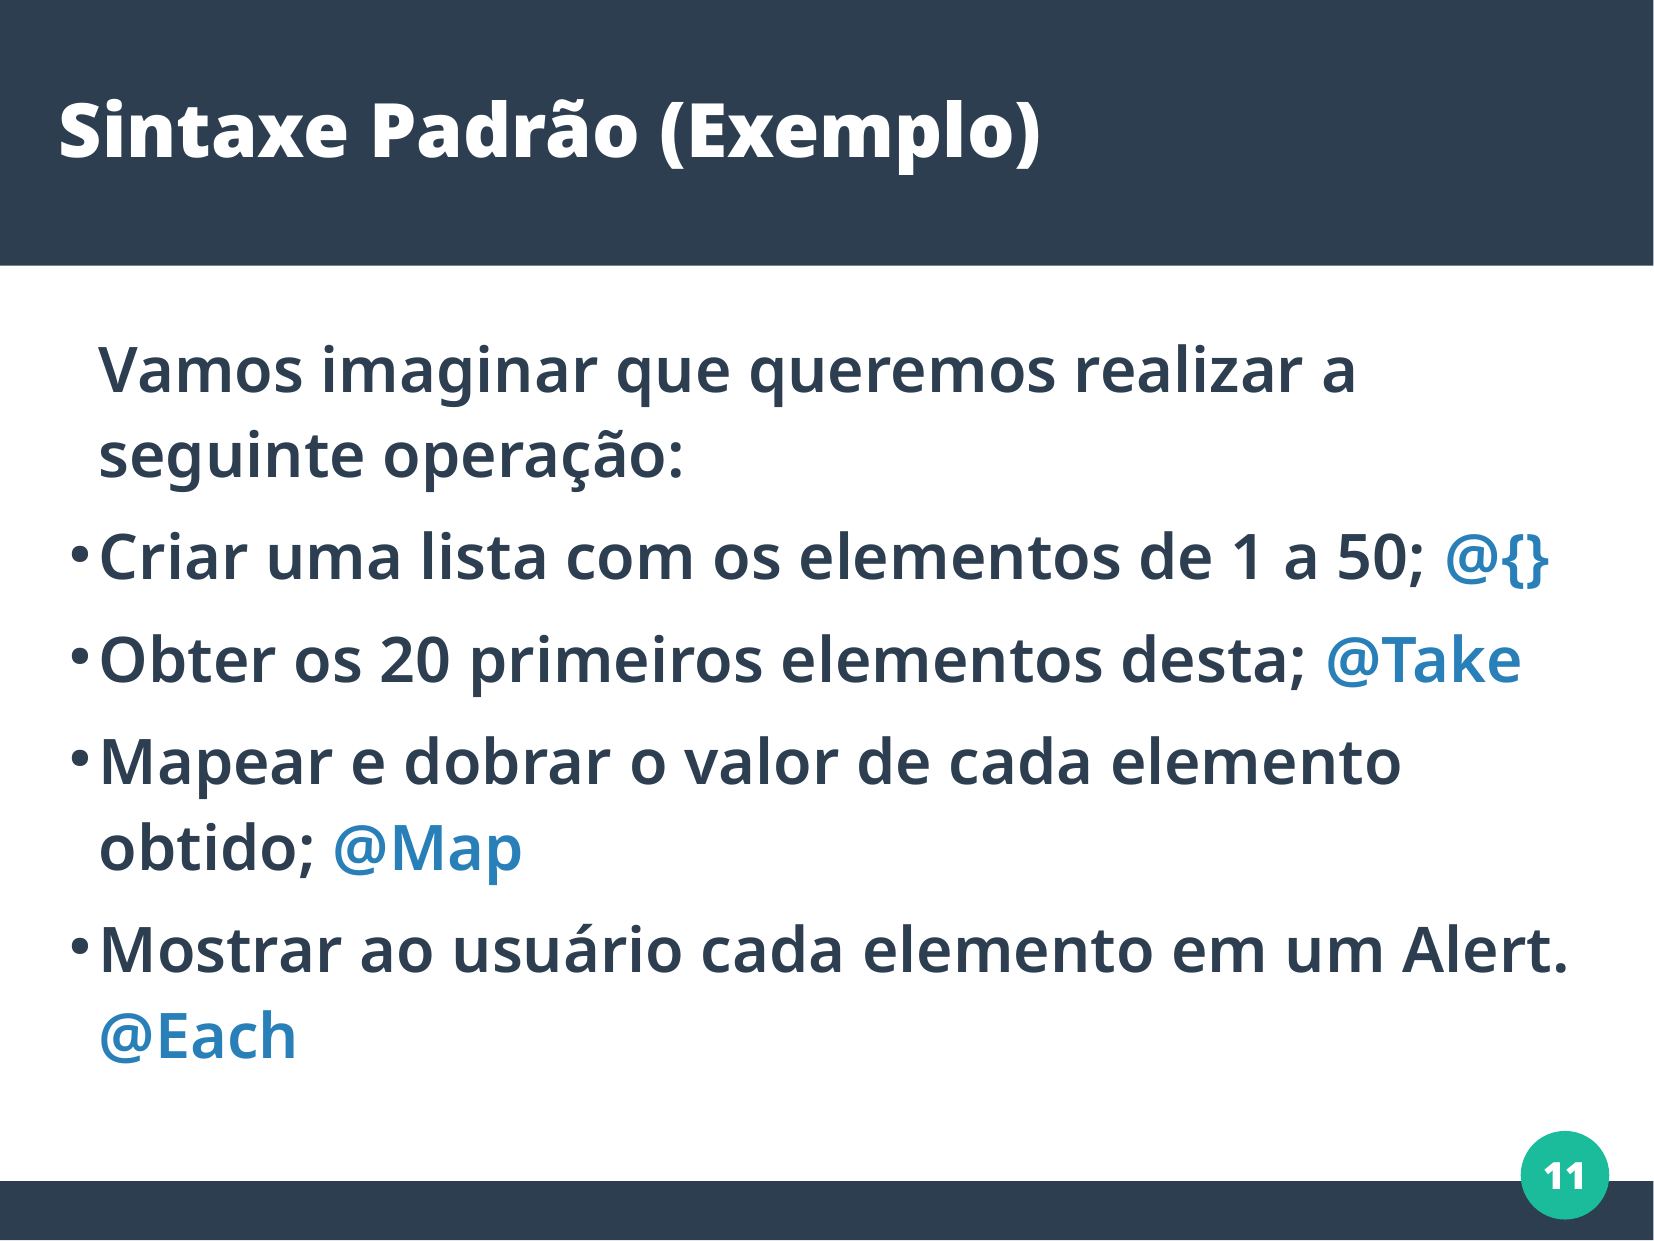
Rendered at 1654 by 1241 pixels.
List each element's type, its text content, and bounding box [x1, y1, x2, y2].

title Sintaxe Padrão (Exemplo) [59, 49, 1595, 207]
list Vamos imaginar que queremos realizar a seguinte operação: Criar uma lista com os elementos de 1 a 50; @{} Obter os 20 primeiros elementos desta; @Take Mapear e dobrar o valor de cada elemento obtido; @Map Mostrar ao usuário cada elemento em um Alert. @Each [59, 324, 1595, 1152]
